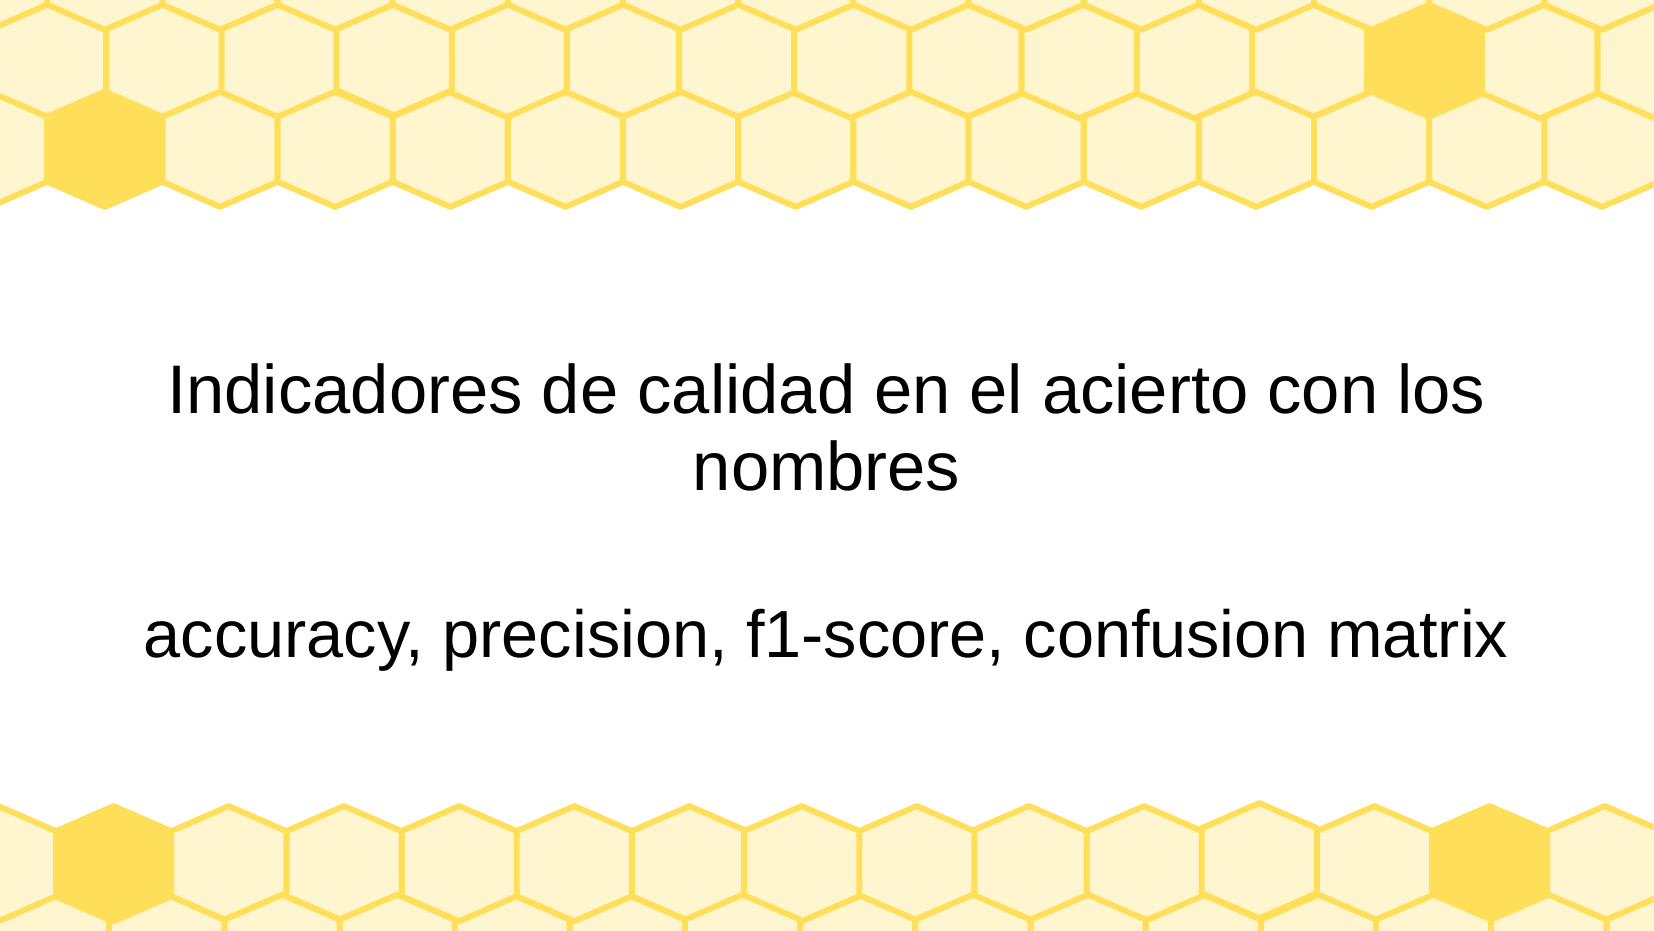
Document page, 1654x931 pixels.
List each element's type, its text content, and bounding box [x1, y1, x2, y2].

title Indicadores de calidad en el acierto con los nombres [88, 324, 1565, 532]
subtitle accuracy, precision, f1-score, confusion matrix [88, 561, 1565, 709]
